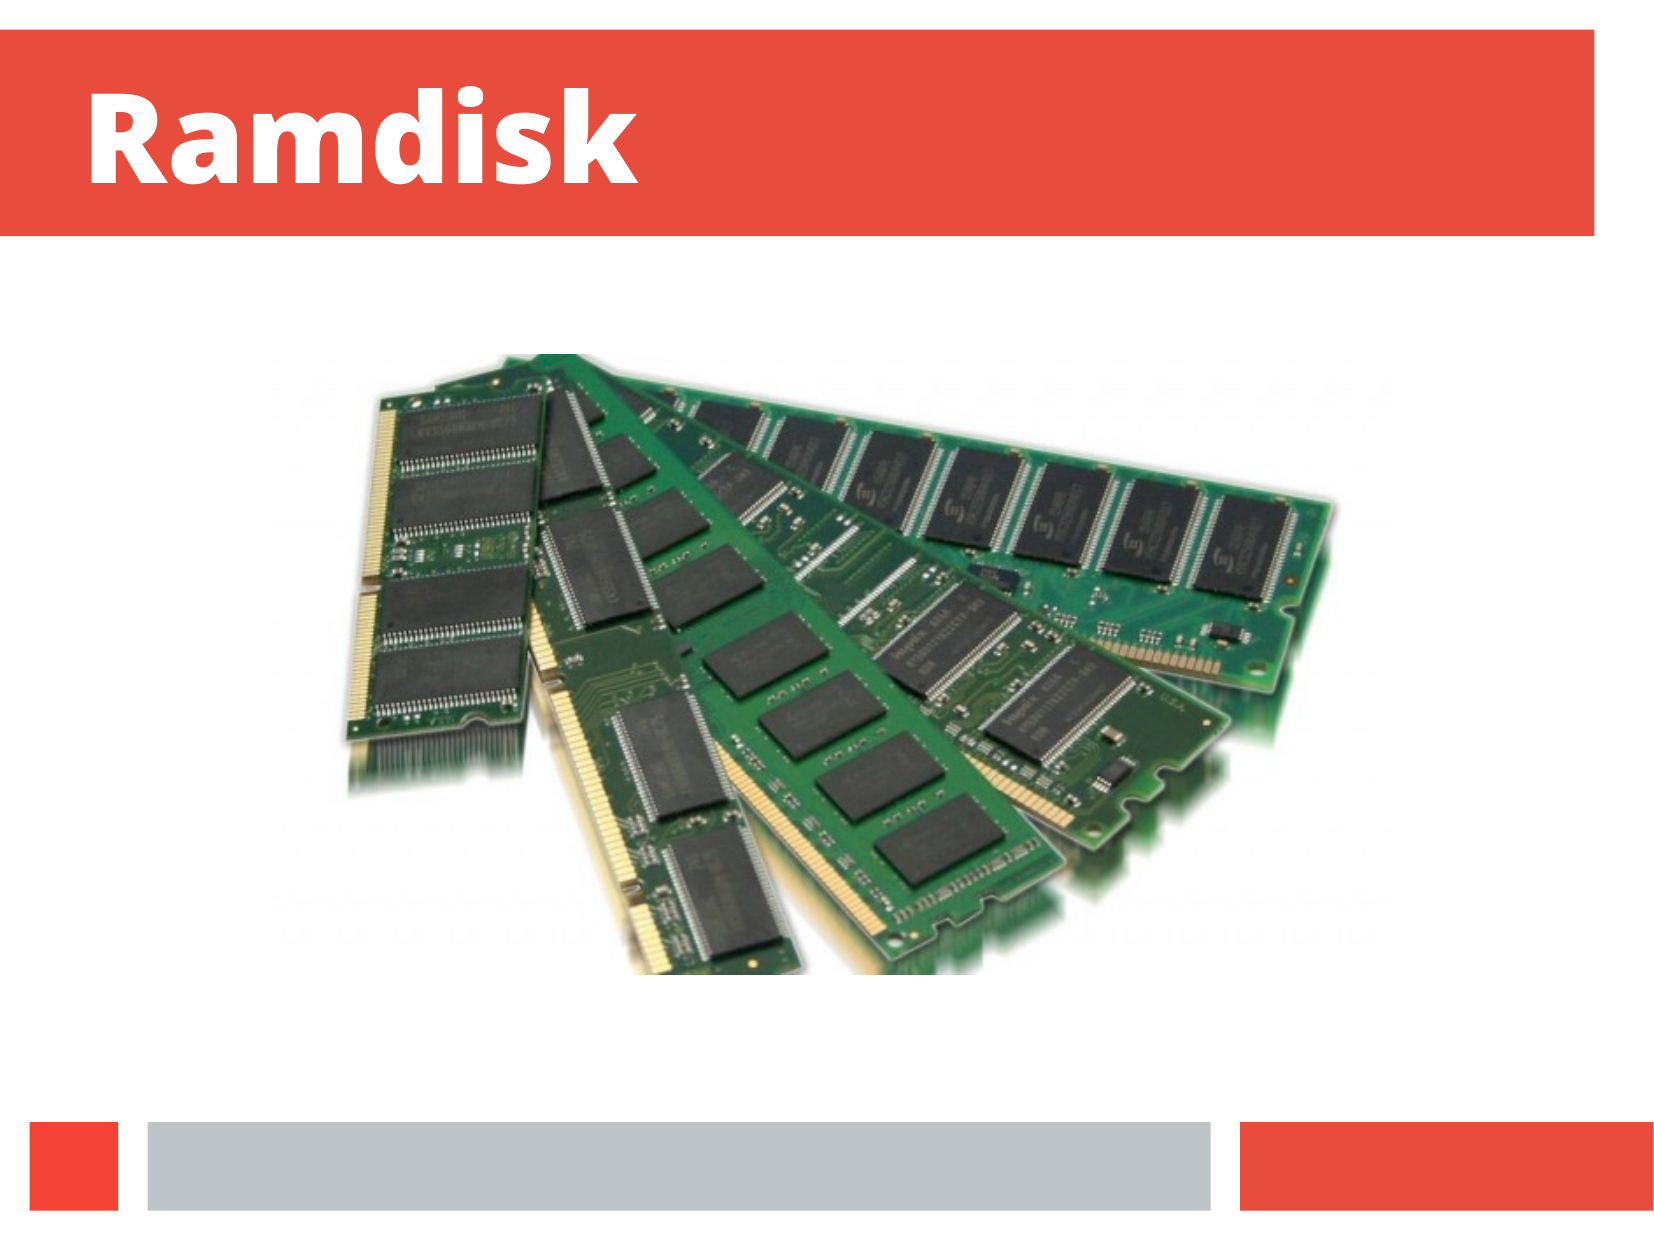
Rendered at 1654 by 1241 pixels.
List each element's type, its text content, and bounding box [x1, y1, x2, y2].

title Ramdisk [82, 23, 1087, 221]
picture [272, 354, 1394, 975]
